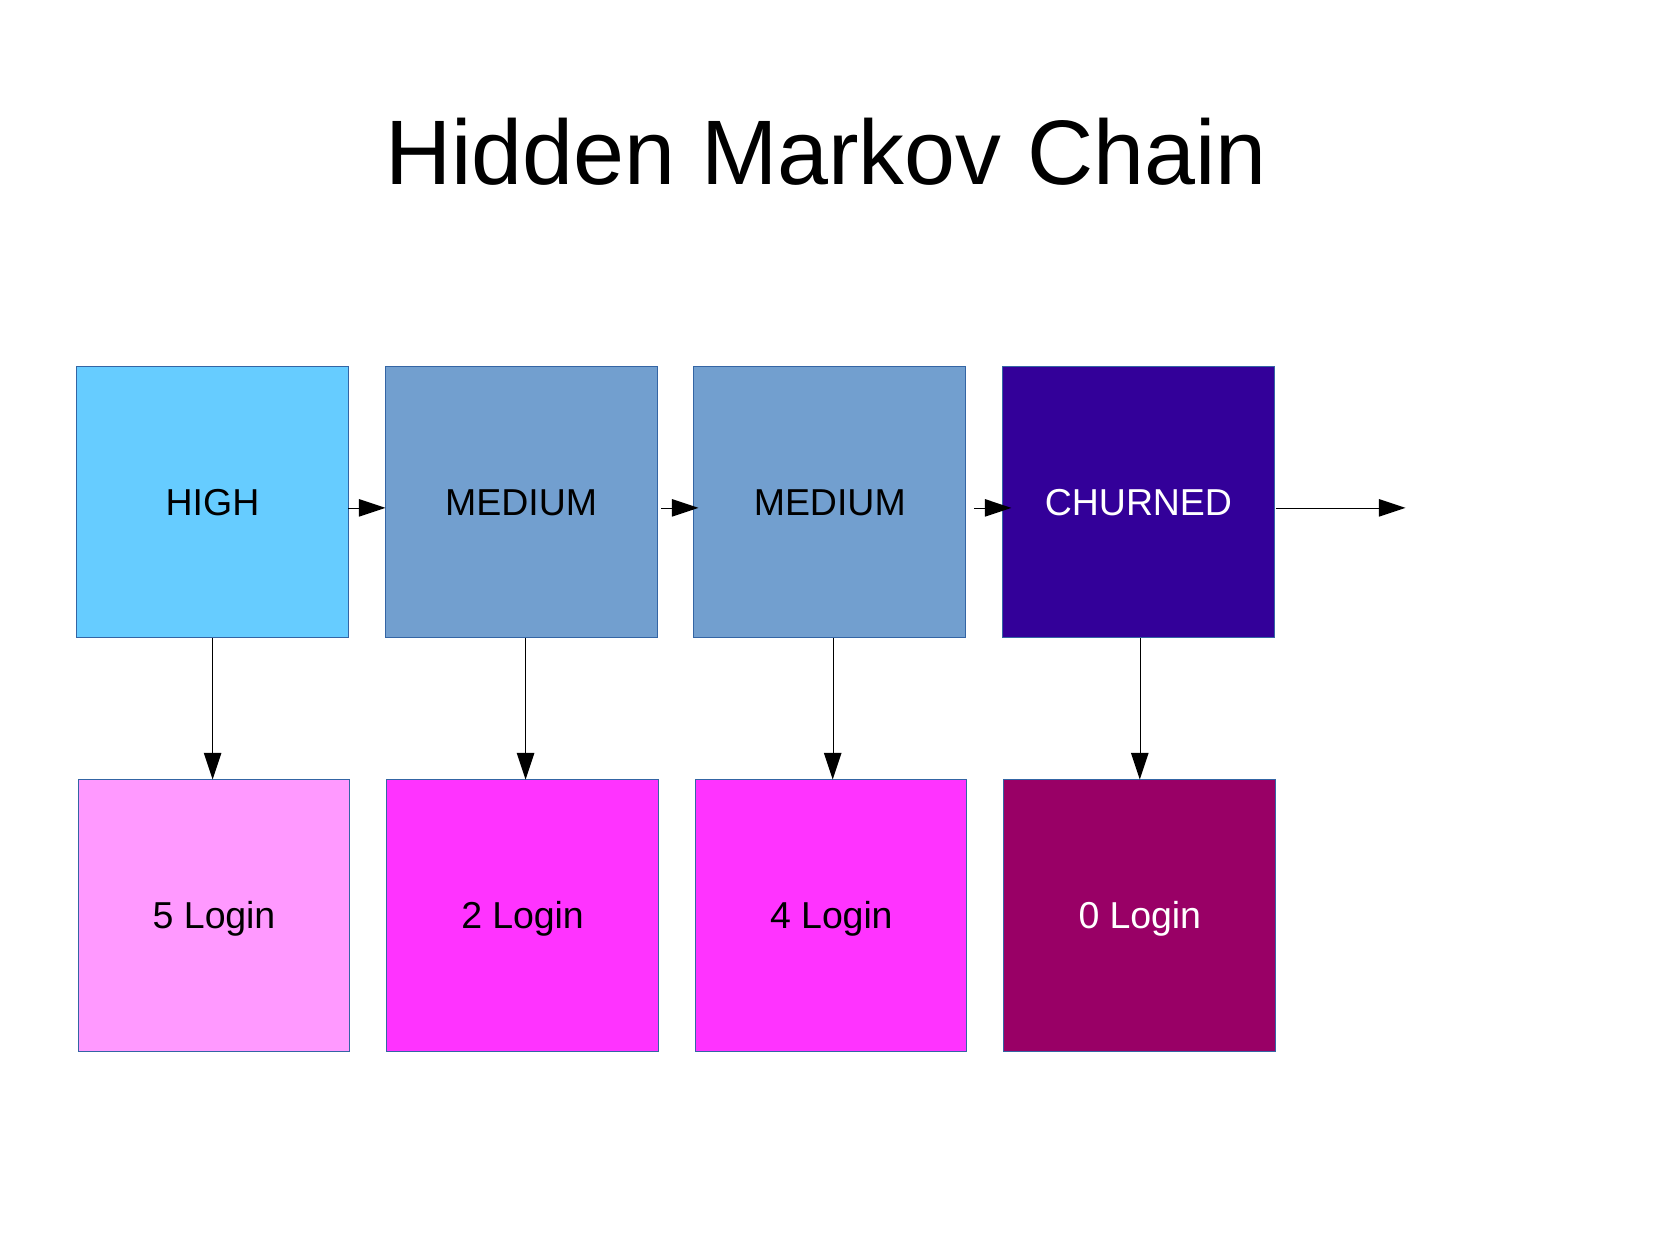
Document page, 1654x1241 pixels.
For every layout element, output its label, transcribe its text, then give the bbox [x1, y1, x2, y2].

text_box 4 Login [695, 779, 967, 1052]
text_box 5 Login [78, 779, 350, 1052]
text_box MEDIUM [385, 366, 658, 638]
text_box 0 Login [1003, 779, 1276, 1052]
text_box 2 Login [386, 779, 659, 1052]
title Hidden Markov Chain [82, 49, 1571, 257]
text_box HIGH [76, 366, 349, 638]
text_box MEDIUM [693, 366, 966, 638]
text_box CHURNED [1002, 366, 1275, 638]
